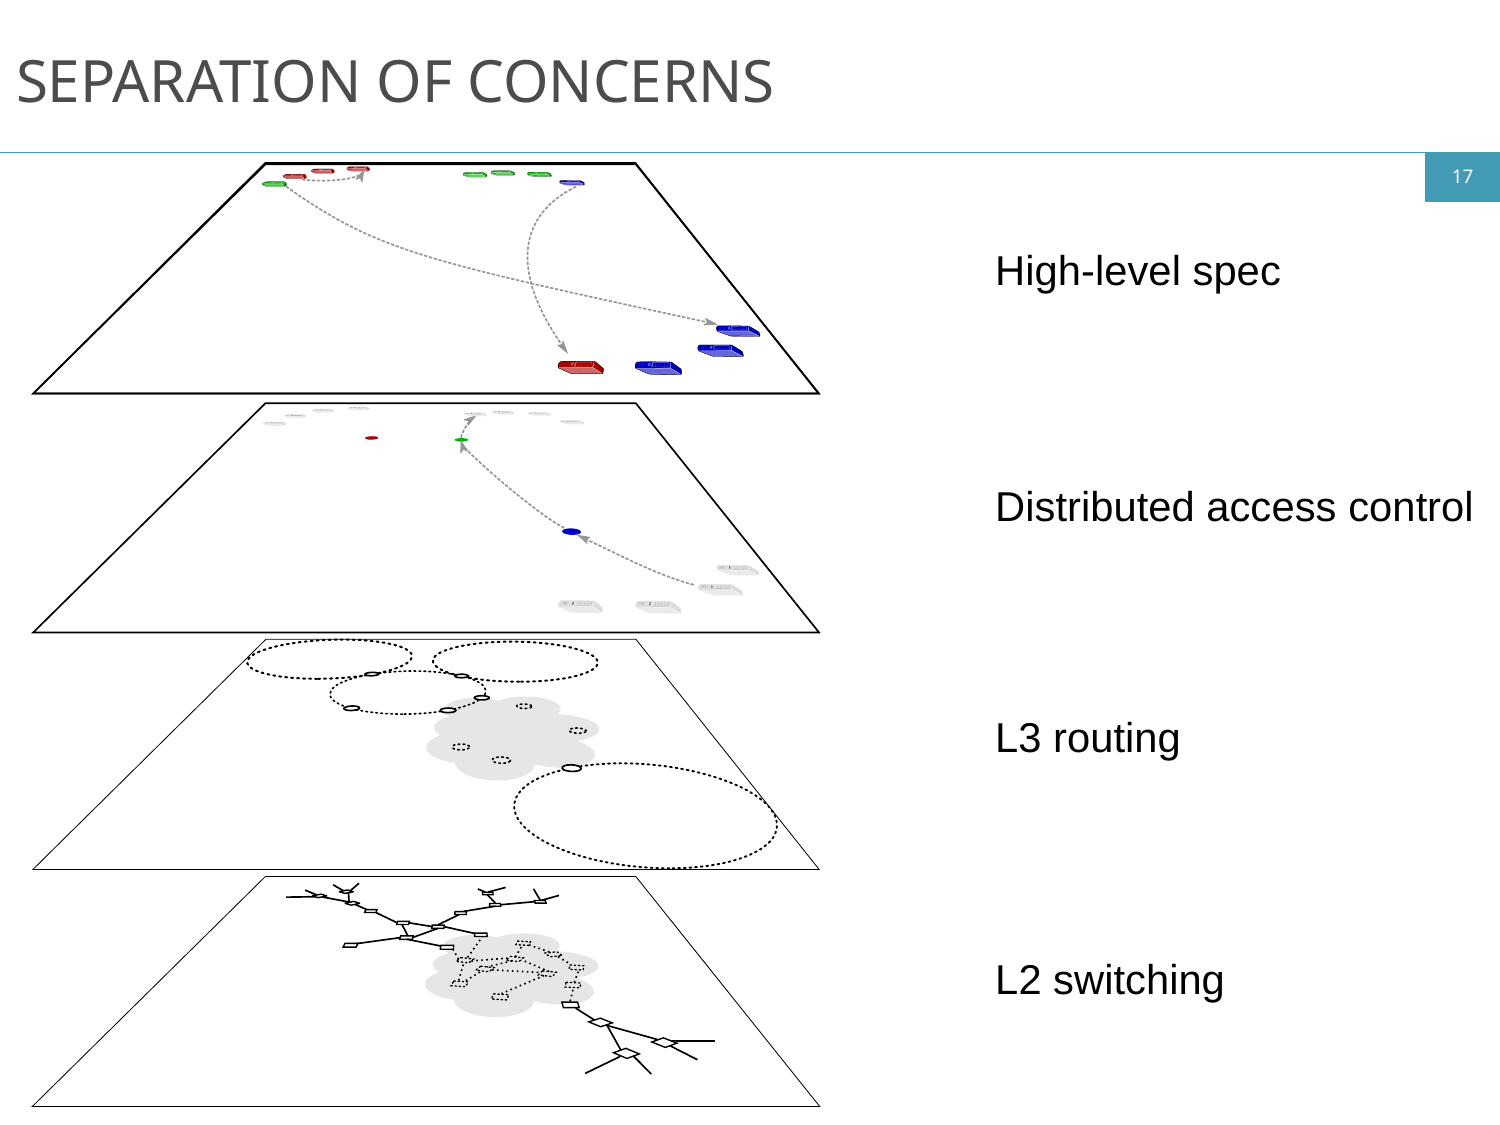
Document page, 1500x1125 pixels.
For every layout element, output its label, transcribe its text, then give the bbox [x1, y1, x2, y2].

picture [30, 161, 822, 396]
text_box High-level spec [980, 240, 1297, 302]
picture [30, 875, 822, 1109]
text_box L3 routing [980, 706, 1196, 769]
text_box Distributed access control [980, 476, 1489, 538]
picture [30, 401, 822, 635]
picture [31, 637, 821, 872]
text_box L2 switching [980, 949, 1241, 1011]
title SEPARATION OF CONCERNS [15, 27, 1366, 132]
